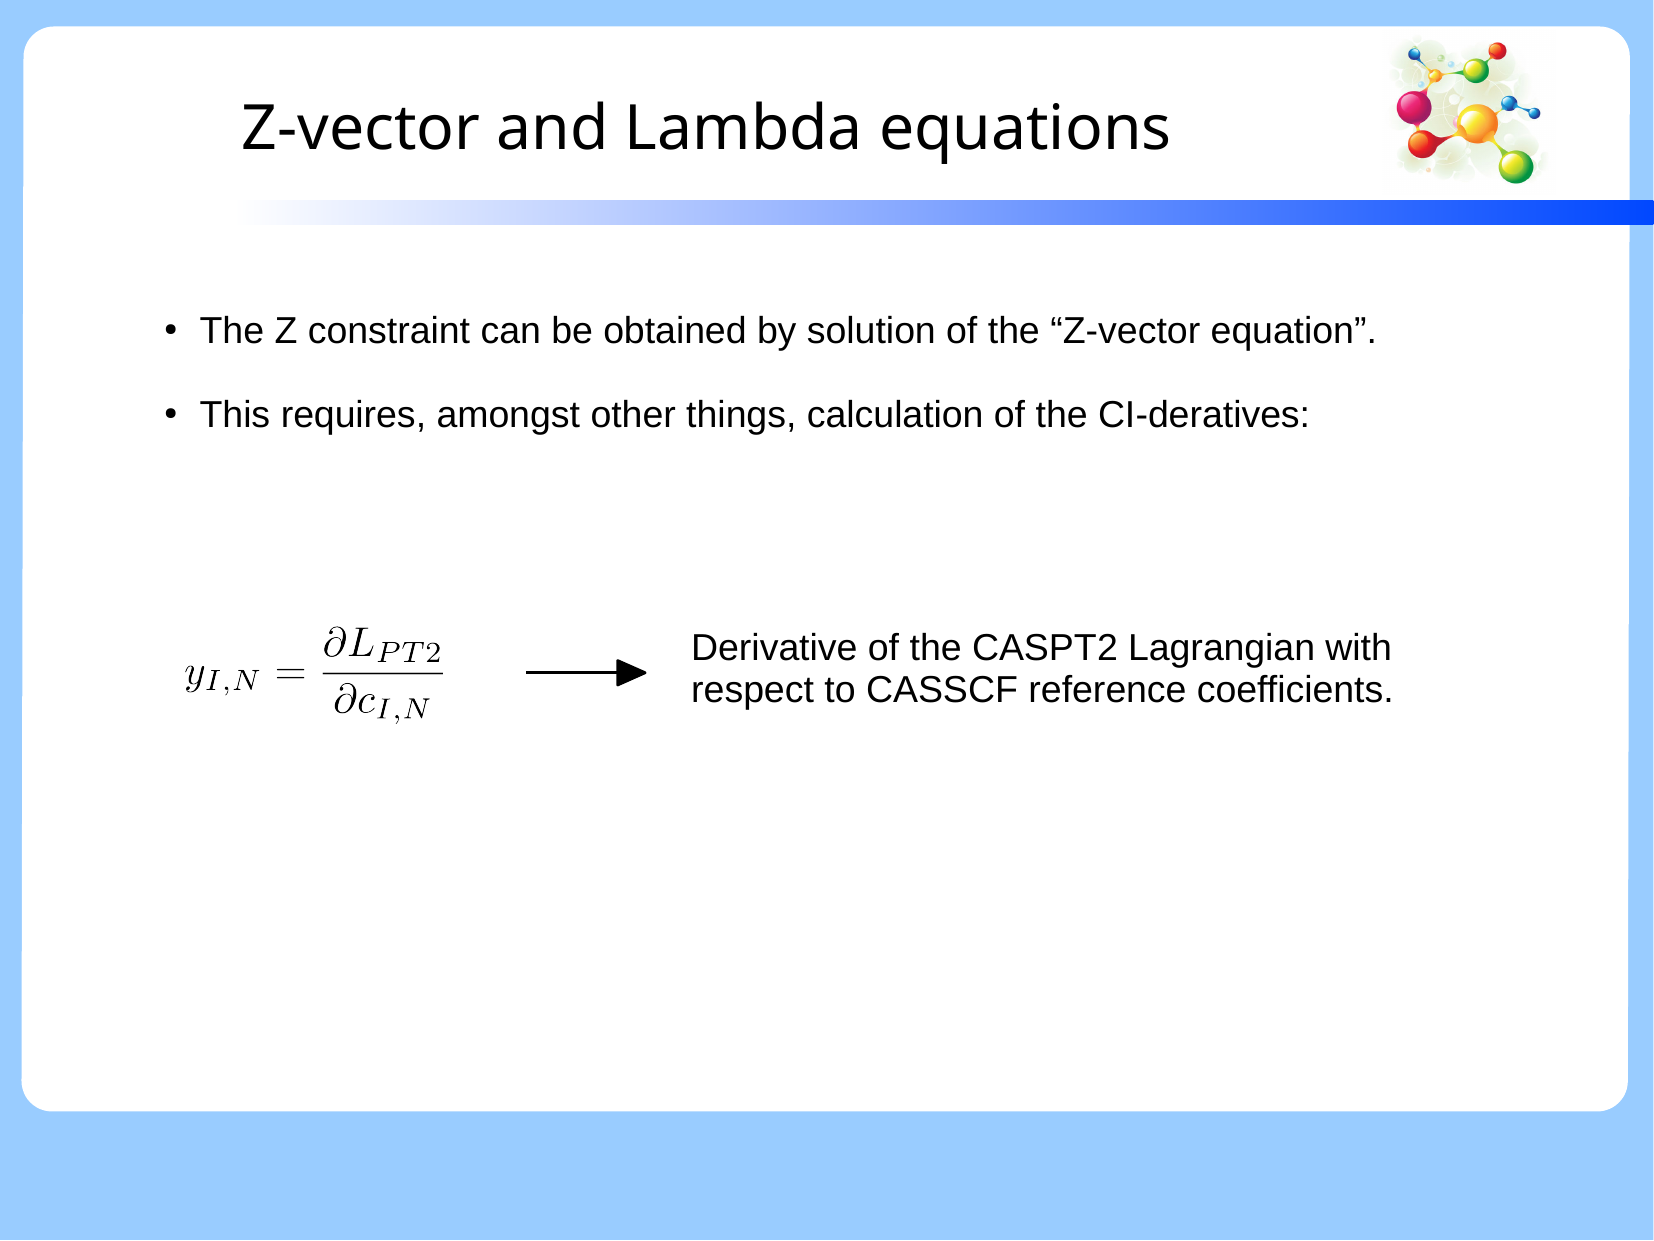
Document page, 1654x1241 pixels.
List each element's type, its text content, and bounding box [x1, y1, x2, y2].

table_cell [873, 201, 877, 224]
picture [1382, 29, 1556, 195]
picture [185, 626, 443, 724]
text_box Derivative of the CASPT2 Lagrangian with respect to CASSCF reference coefficients. [676, 619, 1517, 718]
table_cell [956, 201, 961, 224]
text_box The Z constraint can be obtained by solution of the “Z-vector equation”. This requires, amongst other things, calculation of the CI-deratives: [149, 302, 1478, 654]
title Z-vector and Lambda equations [82, 49, 1332, 201]
